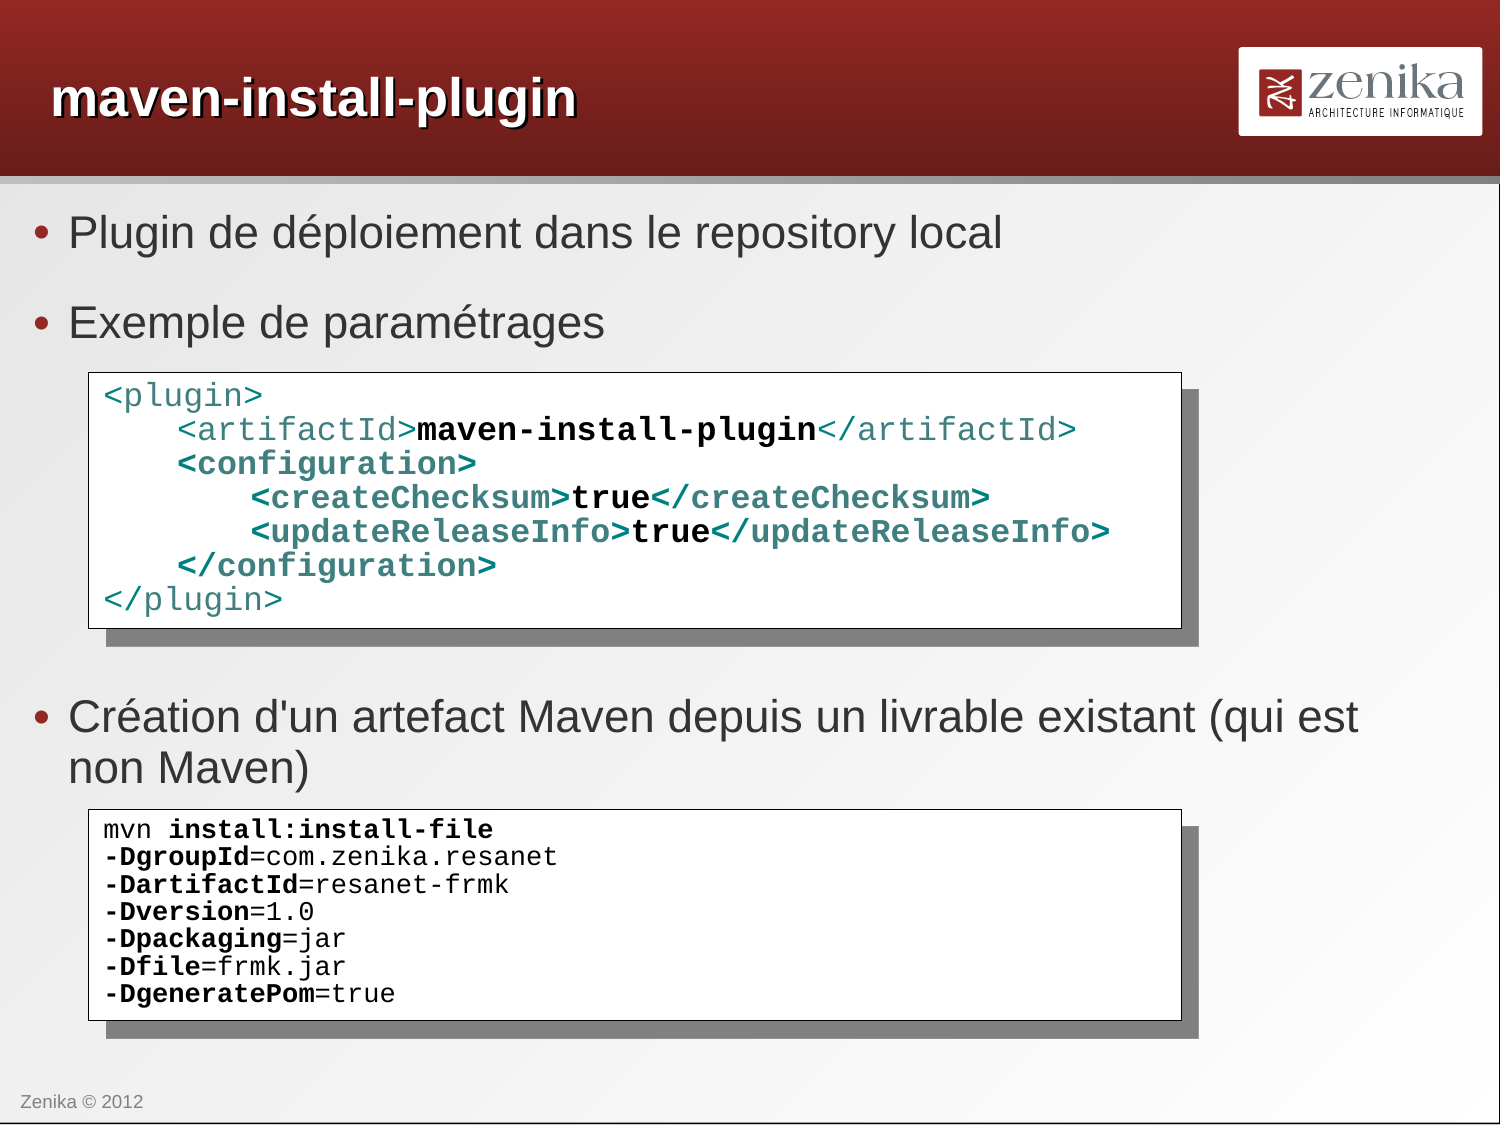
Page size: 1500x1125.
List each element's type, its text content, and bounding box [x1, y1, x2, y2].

list Plugin de déploiement dans le repository local [33, 206, 1418, 282]
picture [1257, 58, 1464, 125]
list Exemple de paramétrages [33, 297, 1418, 373]
title maven-install-plugin [50, 15, 1206, 180]
text_box mvn install:install-file -DgroupId=com.zenika.resanet -DartifactId=resanet-frmk -Dversion=1.0 -Dpackaging=jar -Dfile=frmk.jar -DgeneratePom=true [88, 809, 1182, 1021]
list Création d'un artefact Maven depuis un livrable existant (qui est non Maven) [33, 690, 1418, 794]
text_box <plugin> <artifactId>maven-install-plugin</artifactId> <configuration> <createChecksum>true</createChecksum> <updateReleaseInfo>true</updateReleaseInfo> </configuration> </plugin> [88, 373, 1182, 629]
